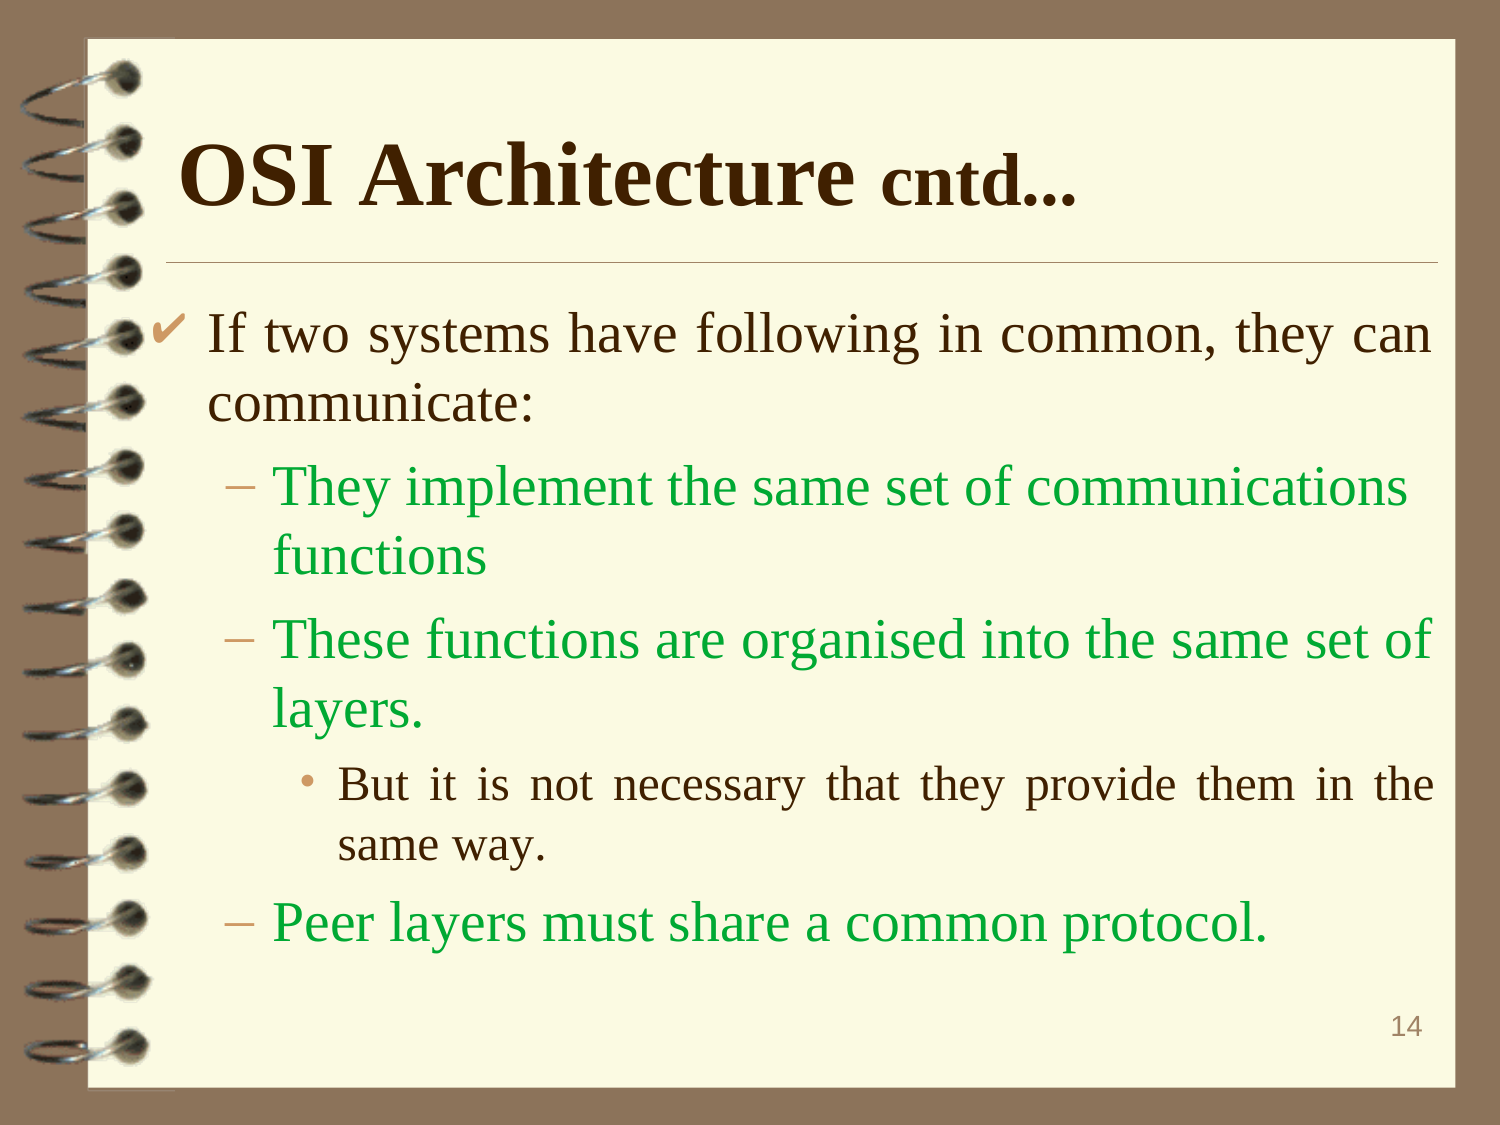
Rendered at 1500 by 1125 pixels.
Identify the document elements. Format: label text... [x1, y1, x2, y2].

title OSI Architecture cntd... [162, 74, 1438, 263]
picture [0, 0, 175, 1125]
list If two systems have following in common, they can communicate: They implement the same set of communications functions These functions are organised into the same set of layers. But it is not necessary that they provide them in the same way. Peer layers must share a common protocol. [137, 287, 1450, 963]
